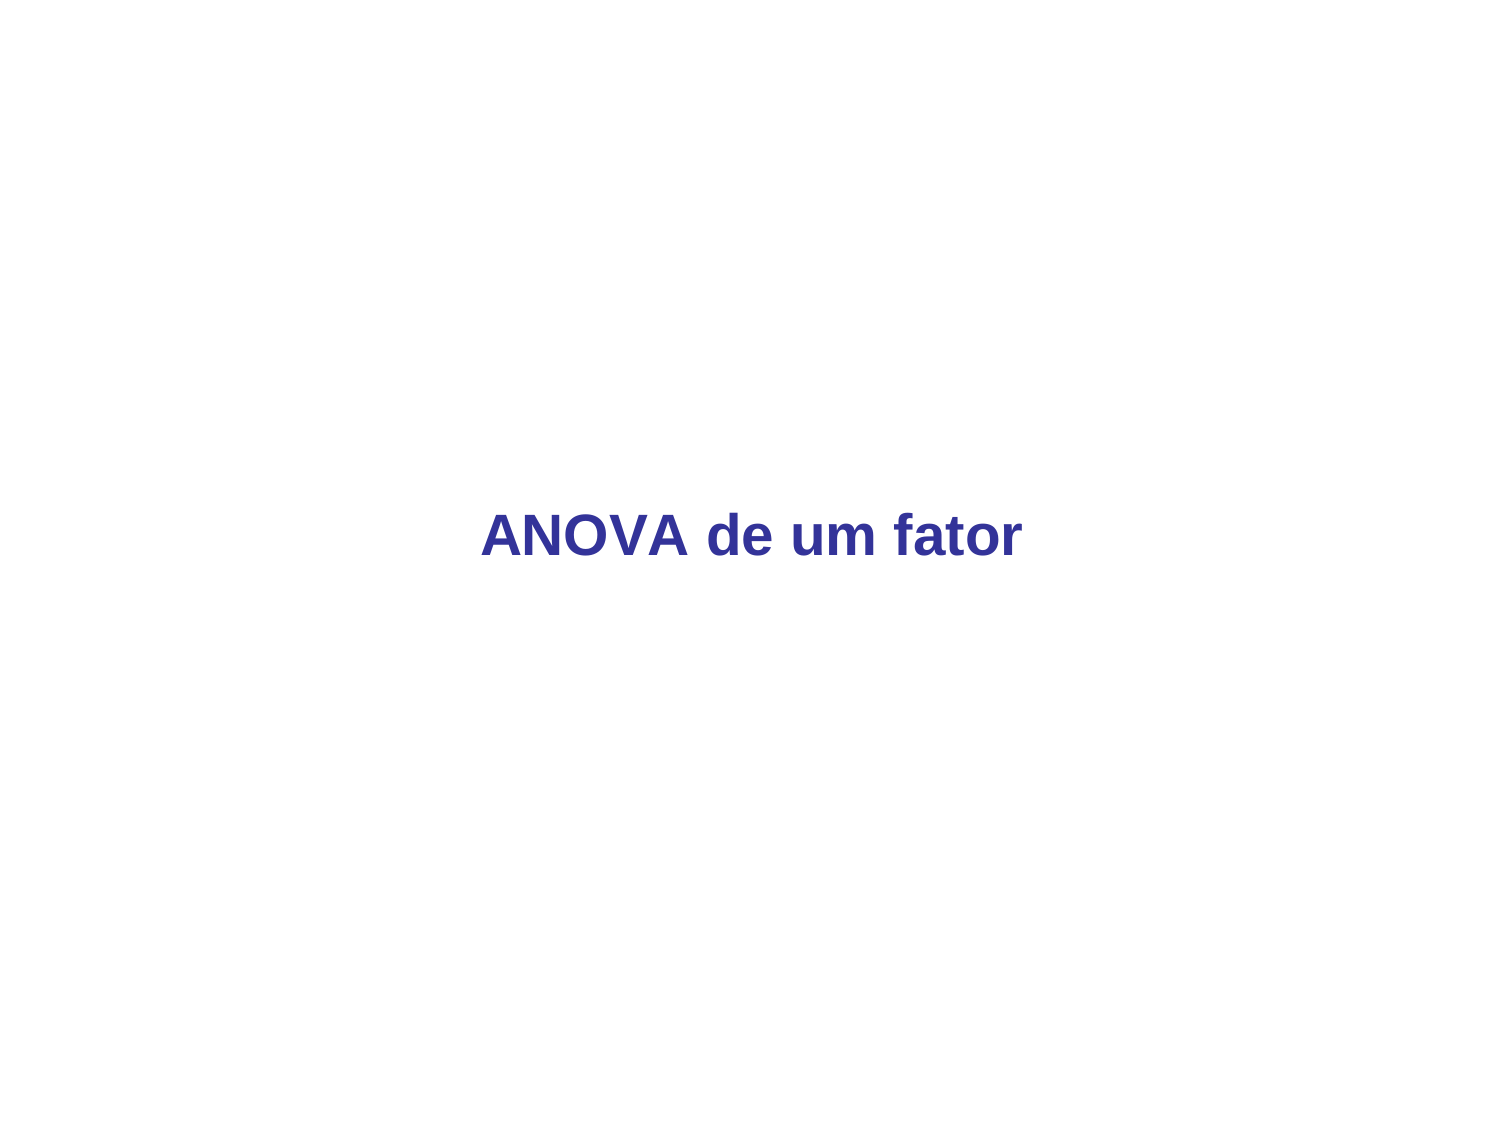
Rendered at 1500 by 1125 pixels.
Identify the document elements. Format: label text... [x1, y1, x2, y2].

text_box ANOVA de um fator [123, 489, 1380, 580]
